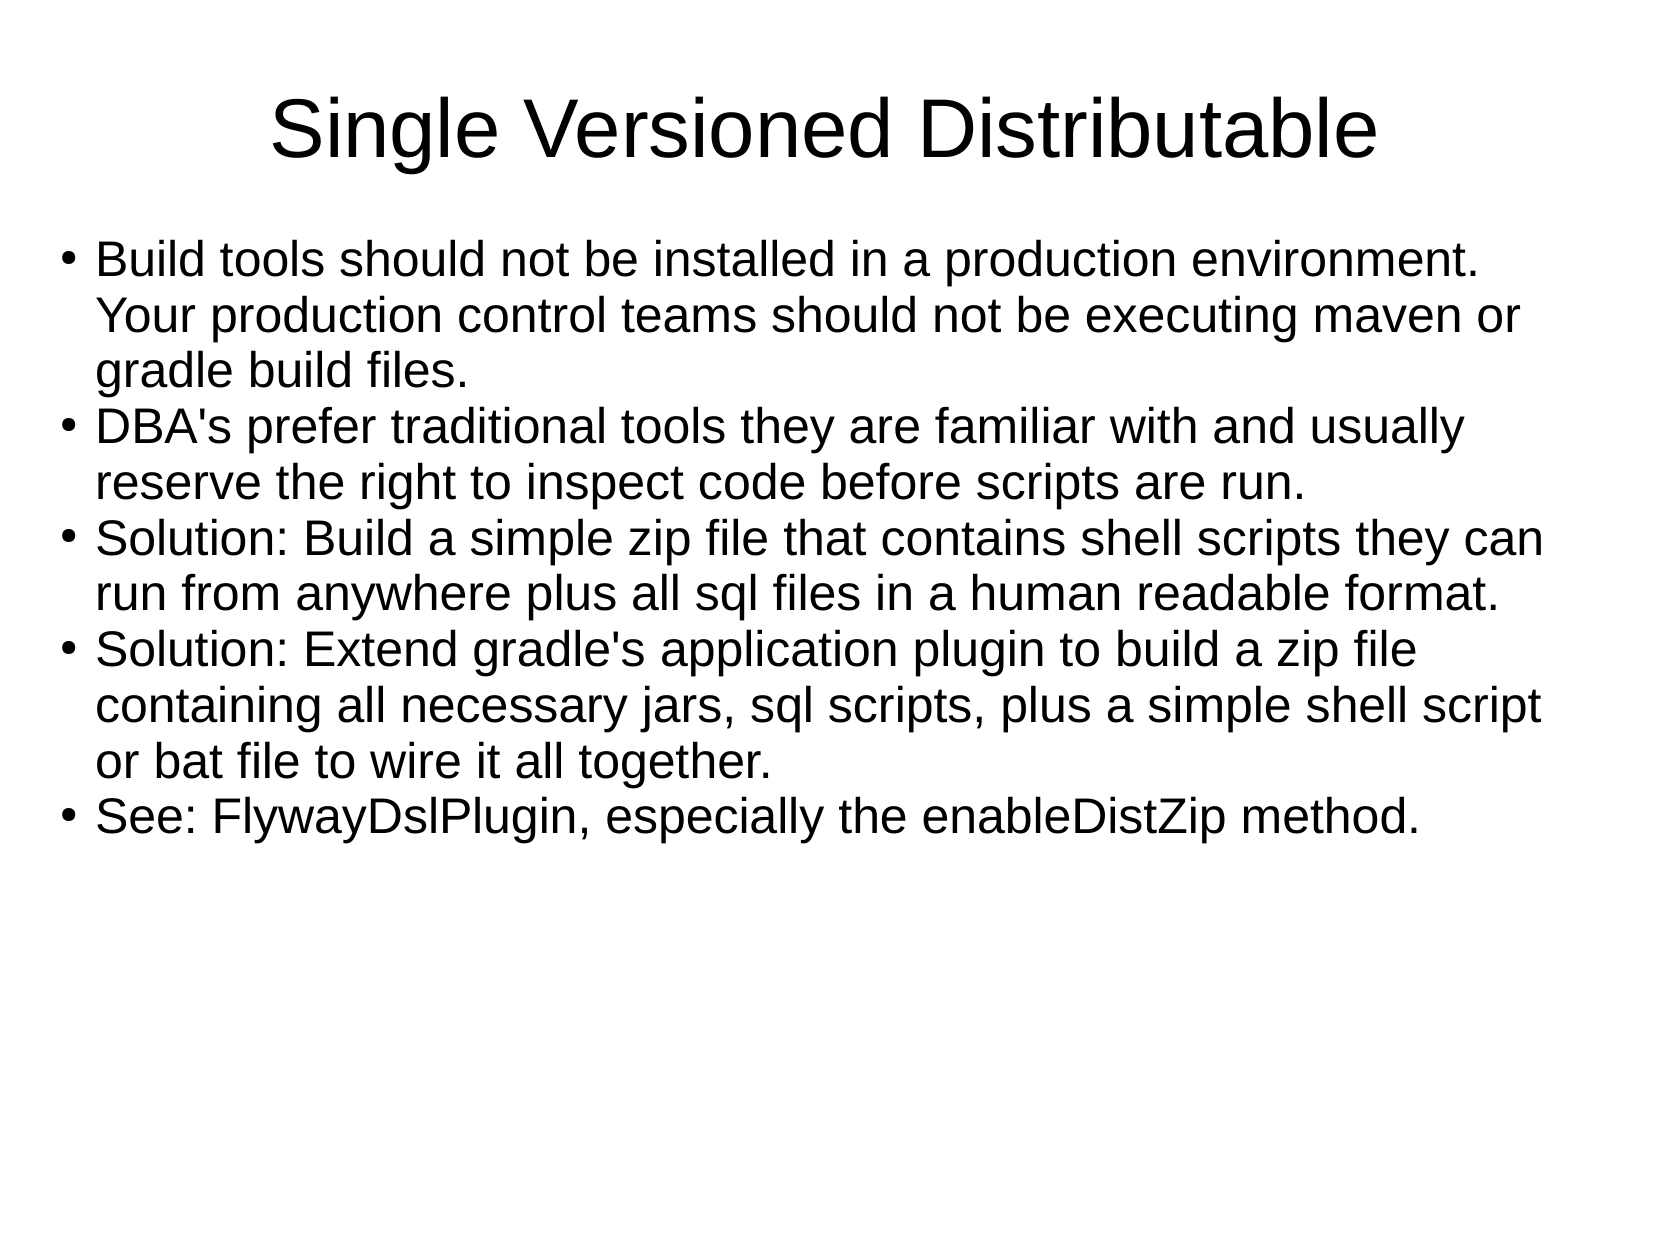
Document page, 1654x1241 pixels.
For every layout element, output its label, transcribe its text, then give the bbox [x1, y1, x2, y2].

text_box Single Versioned Distributable Build tools should not be installed in a production environment. Your production control teams should not be executing maven or gradle build files. DBA's prefer traditional tools they are familiar with and usually reserve the right to inspect code before scripts are run. Solution: Build a simple zip file that contains shell scripts they can run from anywhere plus all sql files in a human readable format. Solution: Extend gradle's application plugin to build a zip file containing all necessary jars, sql scripts, plus a simple shell script or bat file to wire it all together. See: FlywayDslPlugin, especially the enableDistZip method. [45, 75, 1606, 1126]
